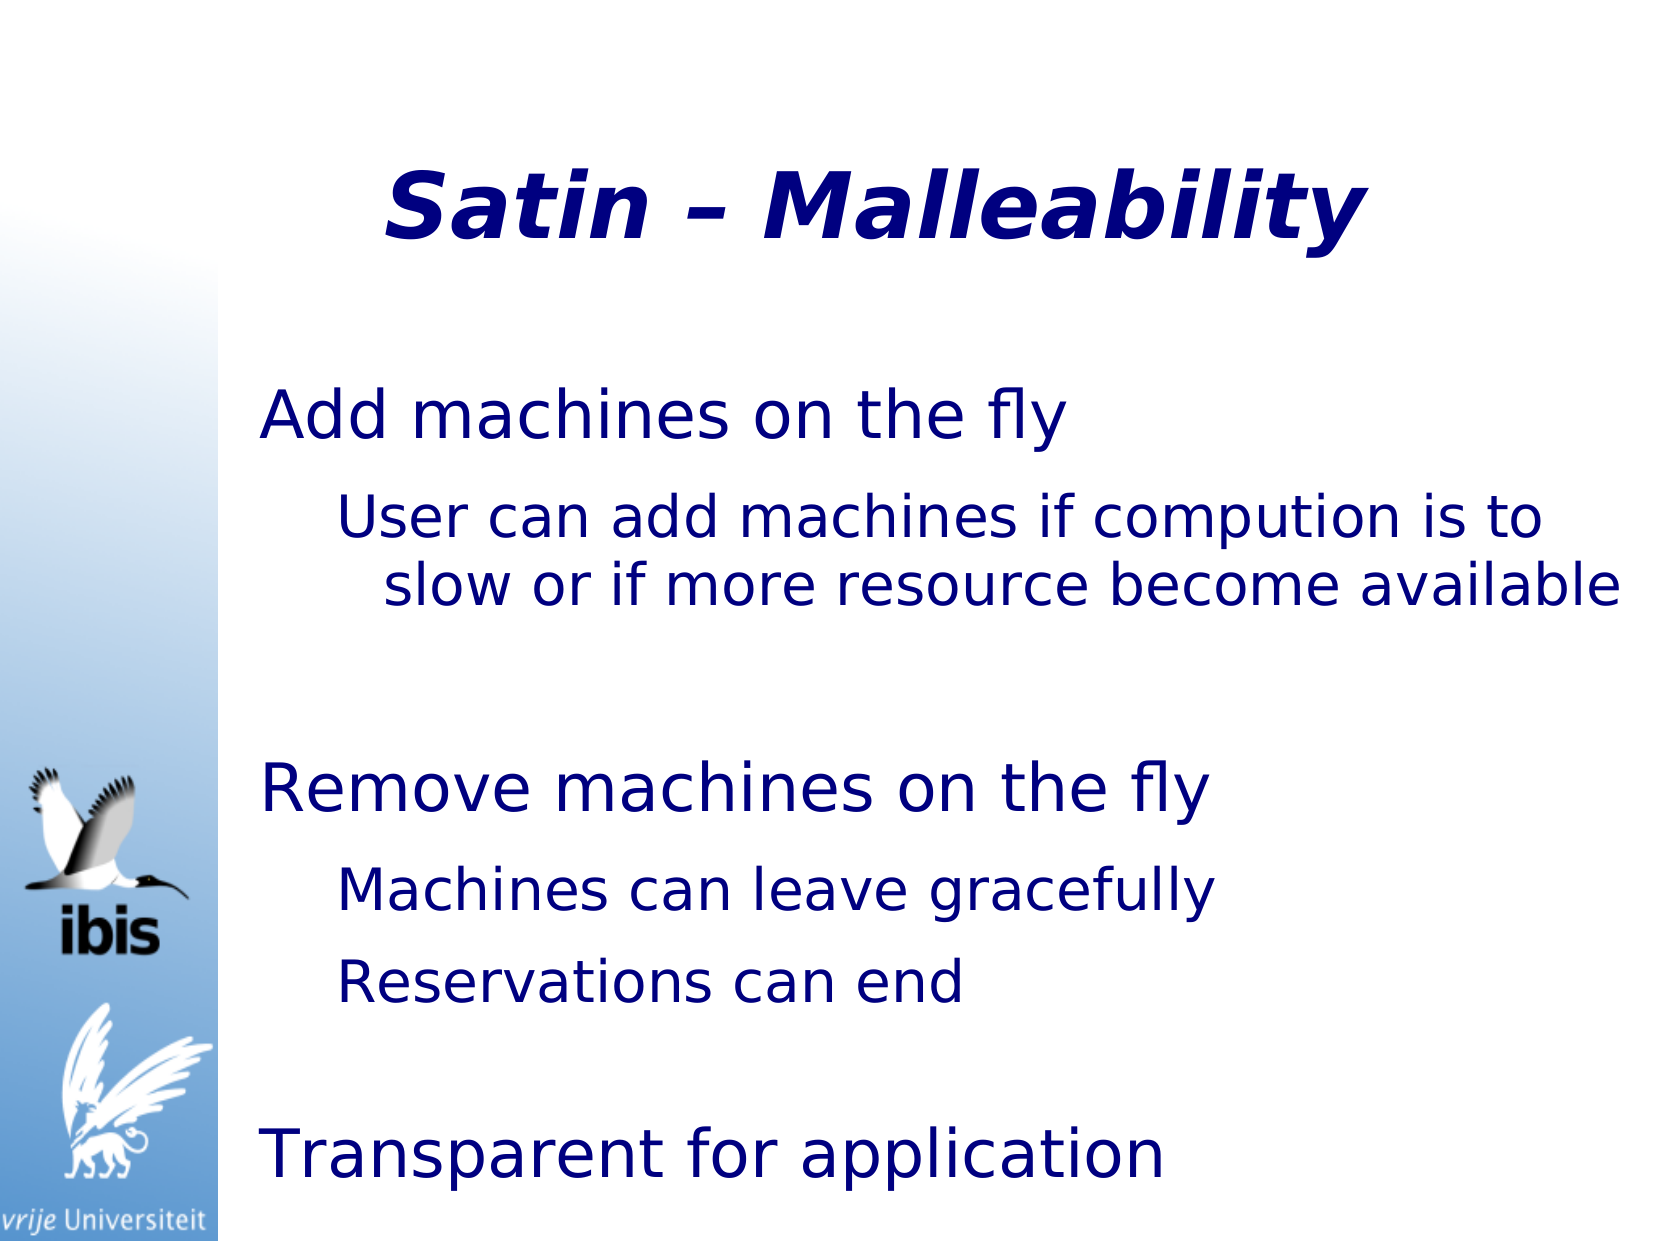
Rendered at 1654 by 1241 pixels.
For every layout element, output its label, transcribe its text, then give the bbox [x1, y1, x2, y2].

title Satin – Malleability [219, 102, 1534, 311]
picture [0, 0, 218, 1241]
list Add machines on the fly User can add machines if compution is to slow or if more resource become available Remove machines on the fly Machines can leave gracefully Reservations can end Transparent for application [241, 376, 1654, 1241]
